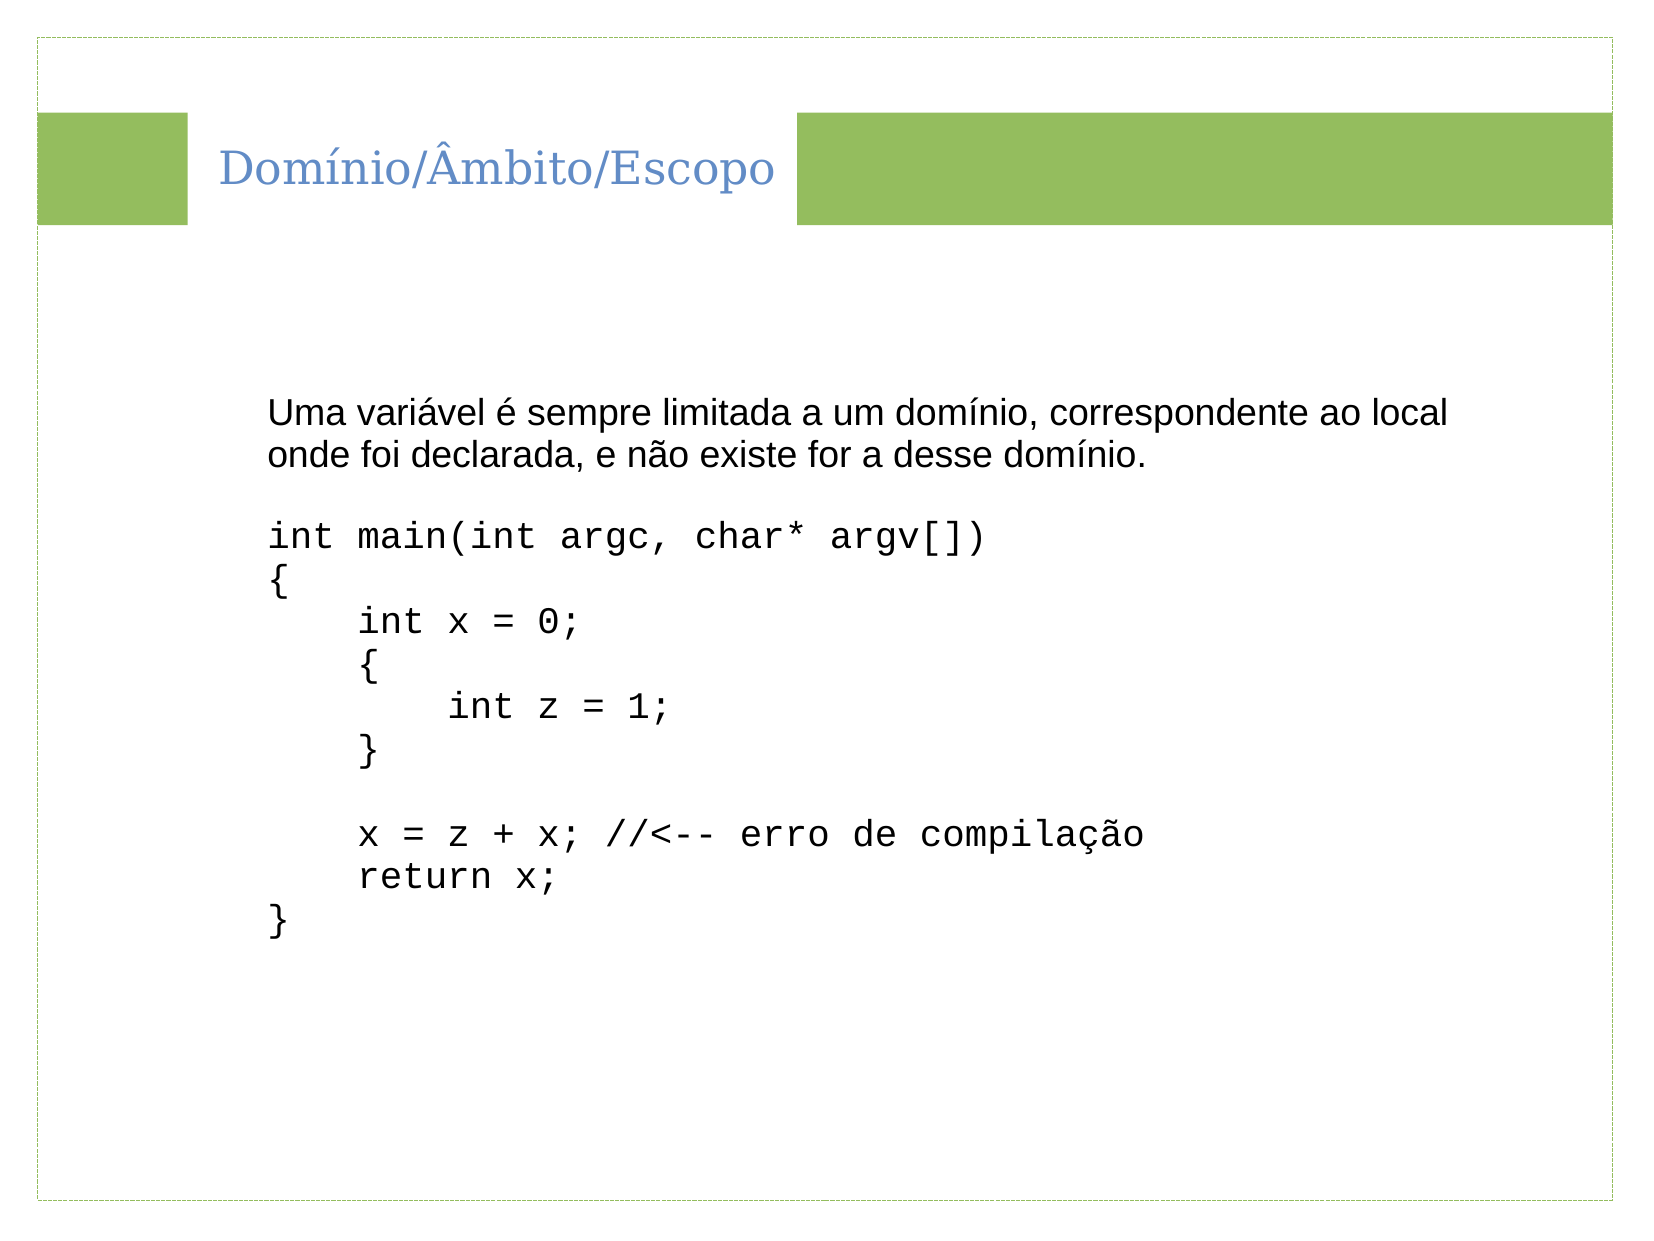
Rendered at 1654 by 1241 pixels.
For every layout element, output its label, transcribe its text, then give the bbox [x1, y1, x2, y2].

text_box Uma variável é sempre limitada a um domínio, correspondente ao local onde foi declarada, e não existe for a desse domínio. int main(int argc, char* argv[]) { int x = 0; { int z = 1; } x = z + x; //<-- erro de compilação return x; } [252, 383, 1477, 950]
text_box [797, 112, 1613, 226]
text_box Domínio/Âmbito/Escopo [203, 134, 792, 203]
text_box [37, 112, 188, 226]
